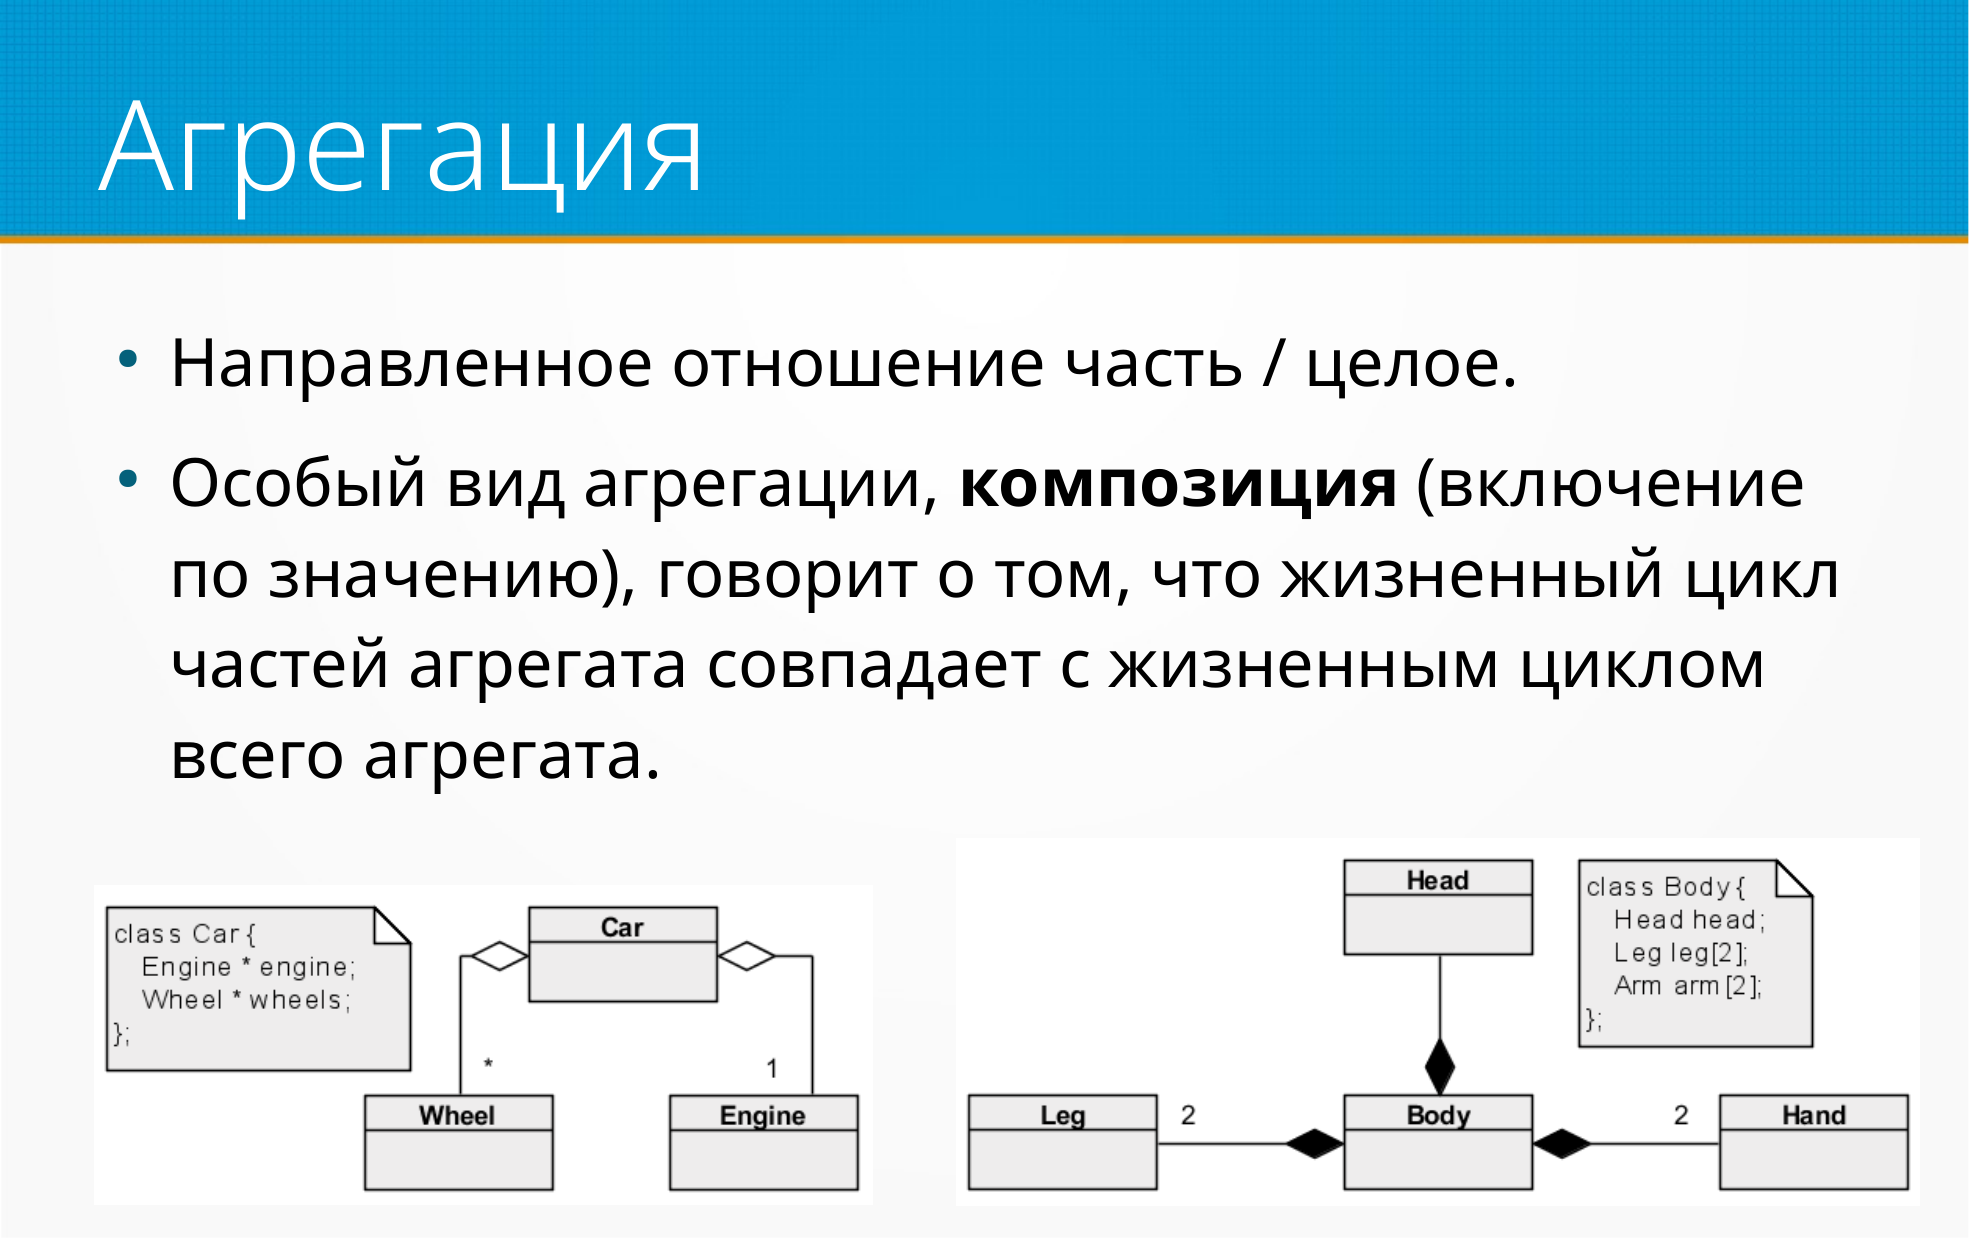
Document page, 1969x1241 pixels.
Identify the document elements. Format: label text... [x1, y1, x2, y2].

title Агрегация [98, 19, 1870, 227]
list Направленное отношение часть / целое. Особый вид агрегации, композиция (включение по значению), говорит о том, что жизненный цикл частей агрегата совпадает с жизненным циклом всего агрегата. [98, 315, 1867, 1063]
picture [0, 233, 1969, 1241]
